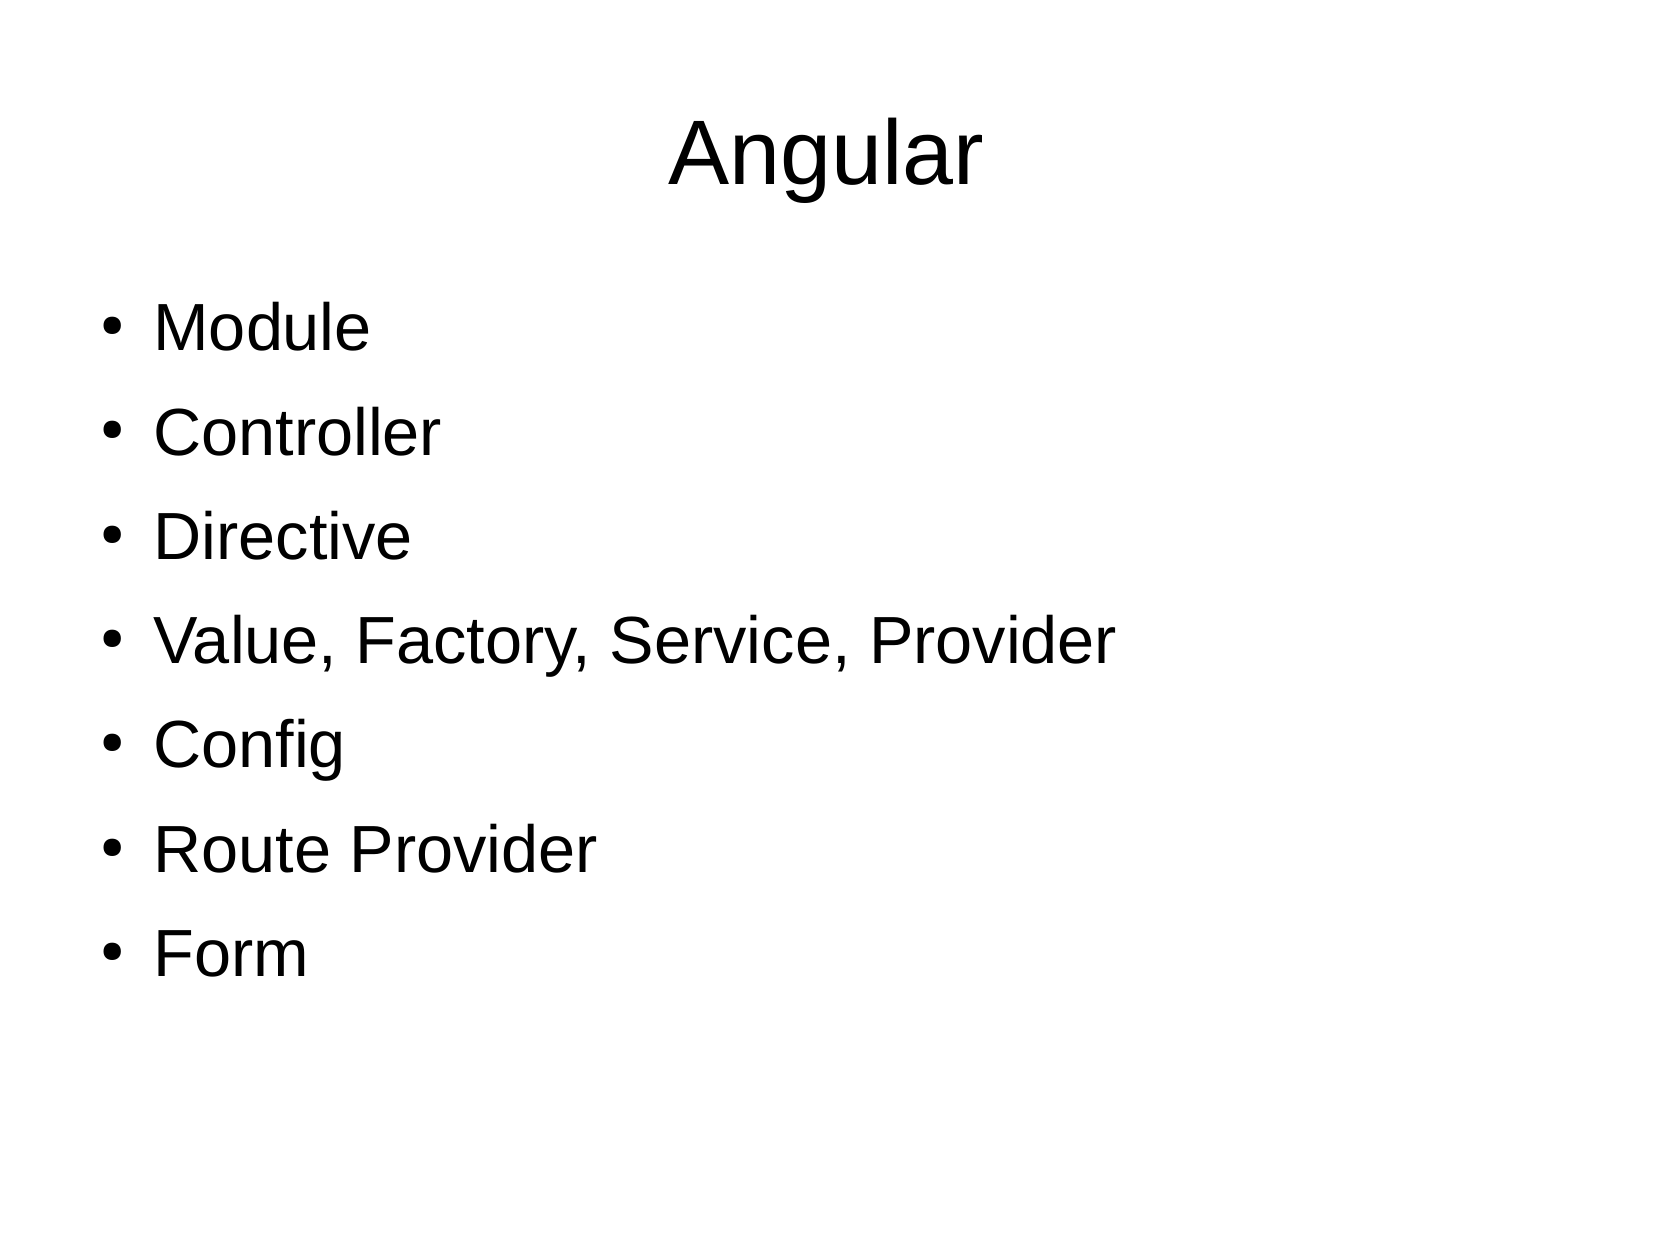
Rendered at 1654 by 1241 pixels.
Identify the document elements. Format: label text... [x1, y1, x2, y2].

title Angular [82, 56, 1571, 250]
list Module Controller Directive Value, Factory, Service, Provider Config Route Provider Form [82, 290, 1571, 1094]
